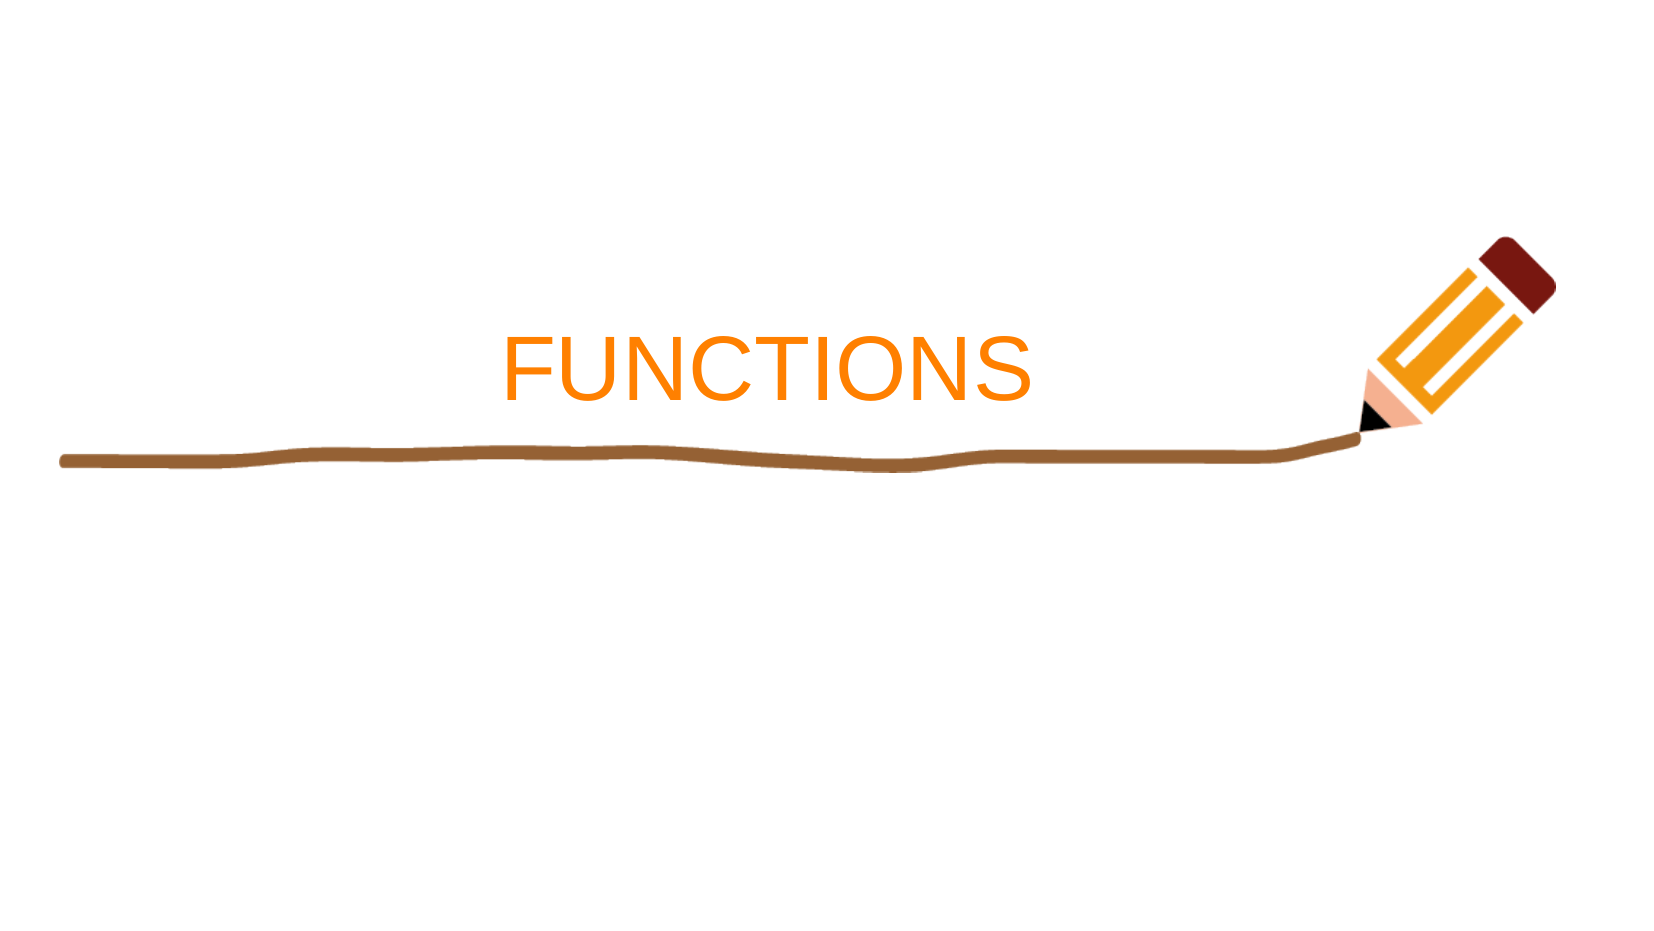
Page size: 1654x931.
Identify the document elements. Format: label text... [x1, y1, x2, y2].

title FUNCTIONS [147, 287, 1388, 451]
picture [59, 236, 1556, 473]
